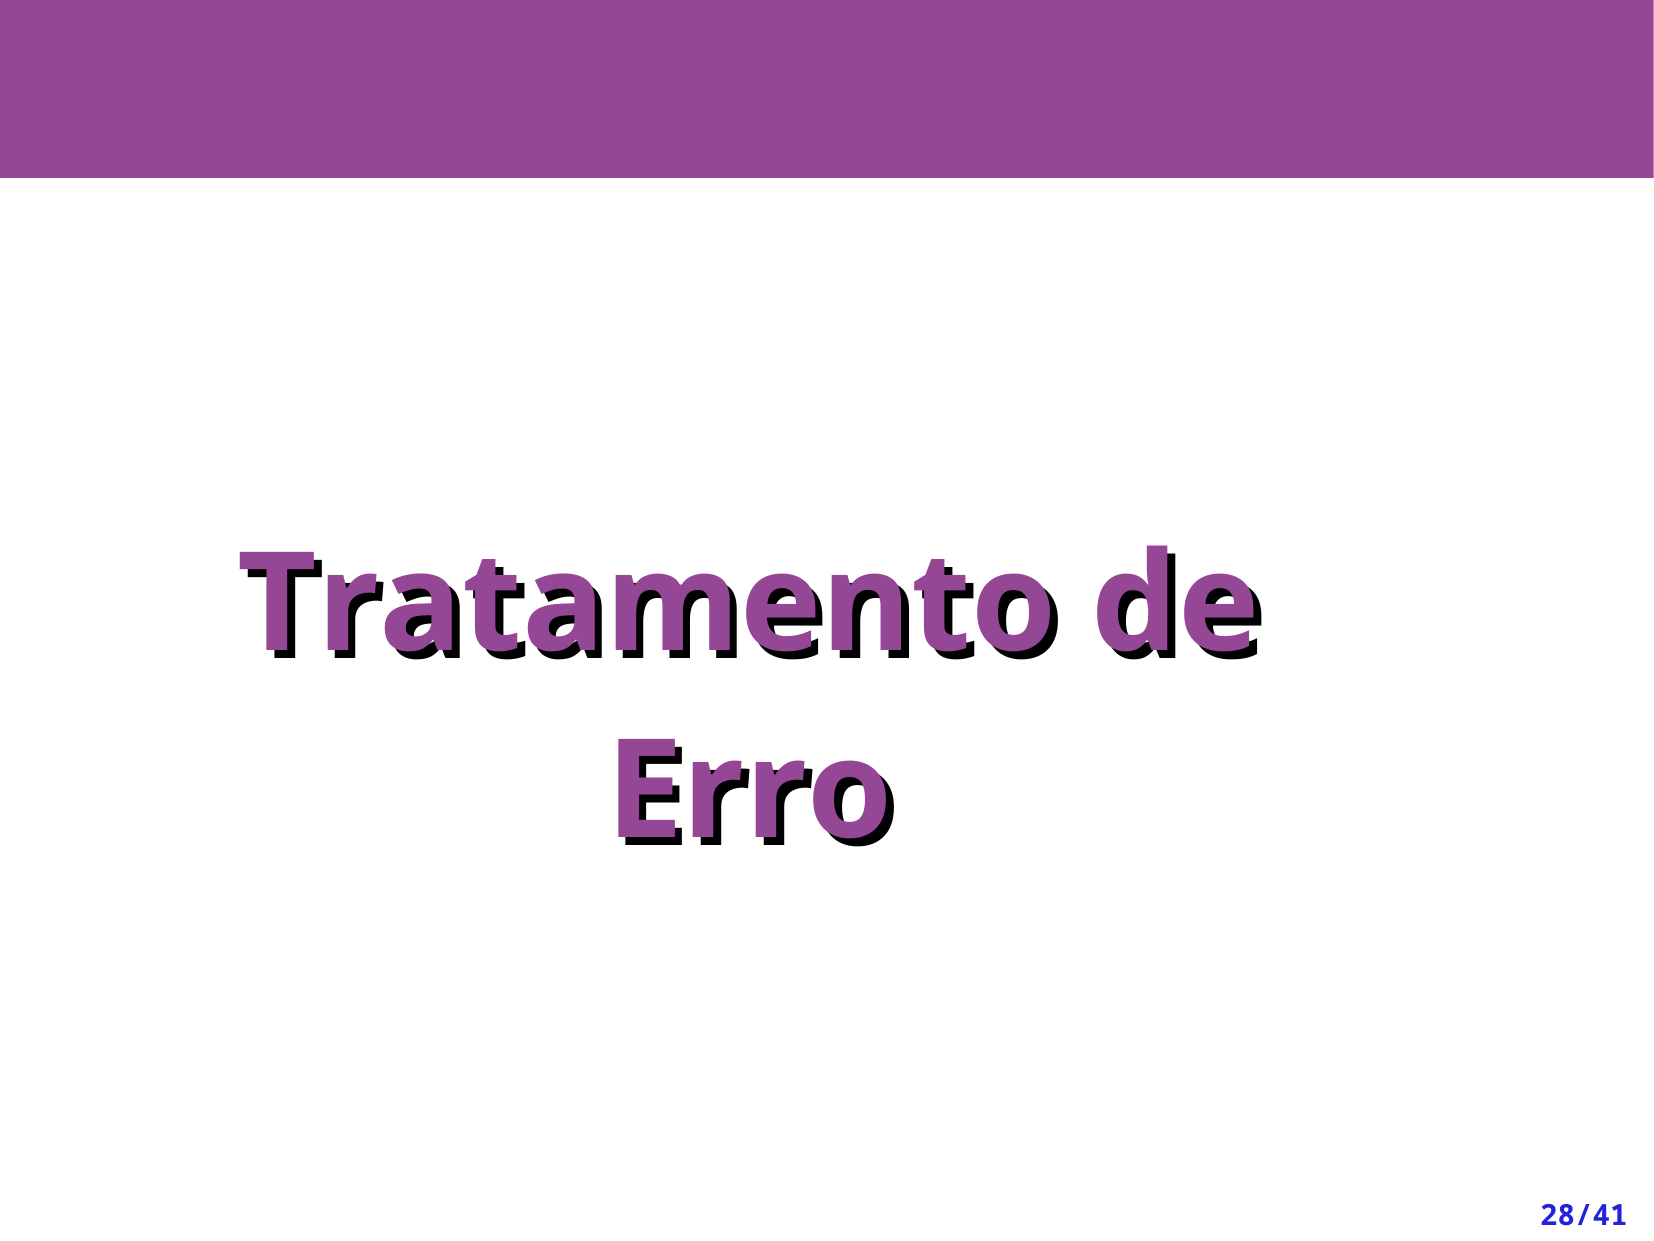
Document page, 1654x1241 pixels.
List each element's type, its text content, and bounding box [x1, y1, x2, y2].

text_box Tratamento de Erro [223, 496, 1385, 832]
